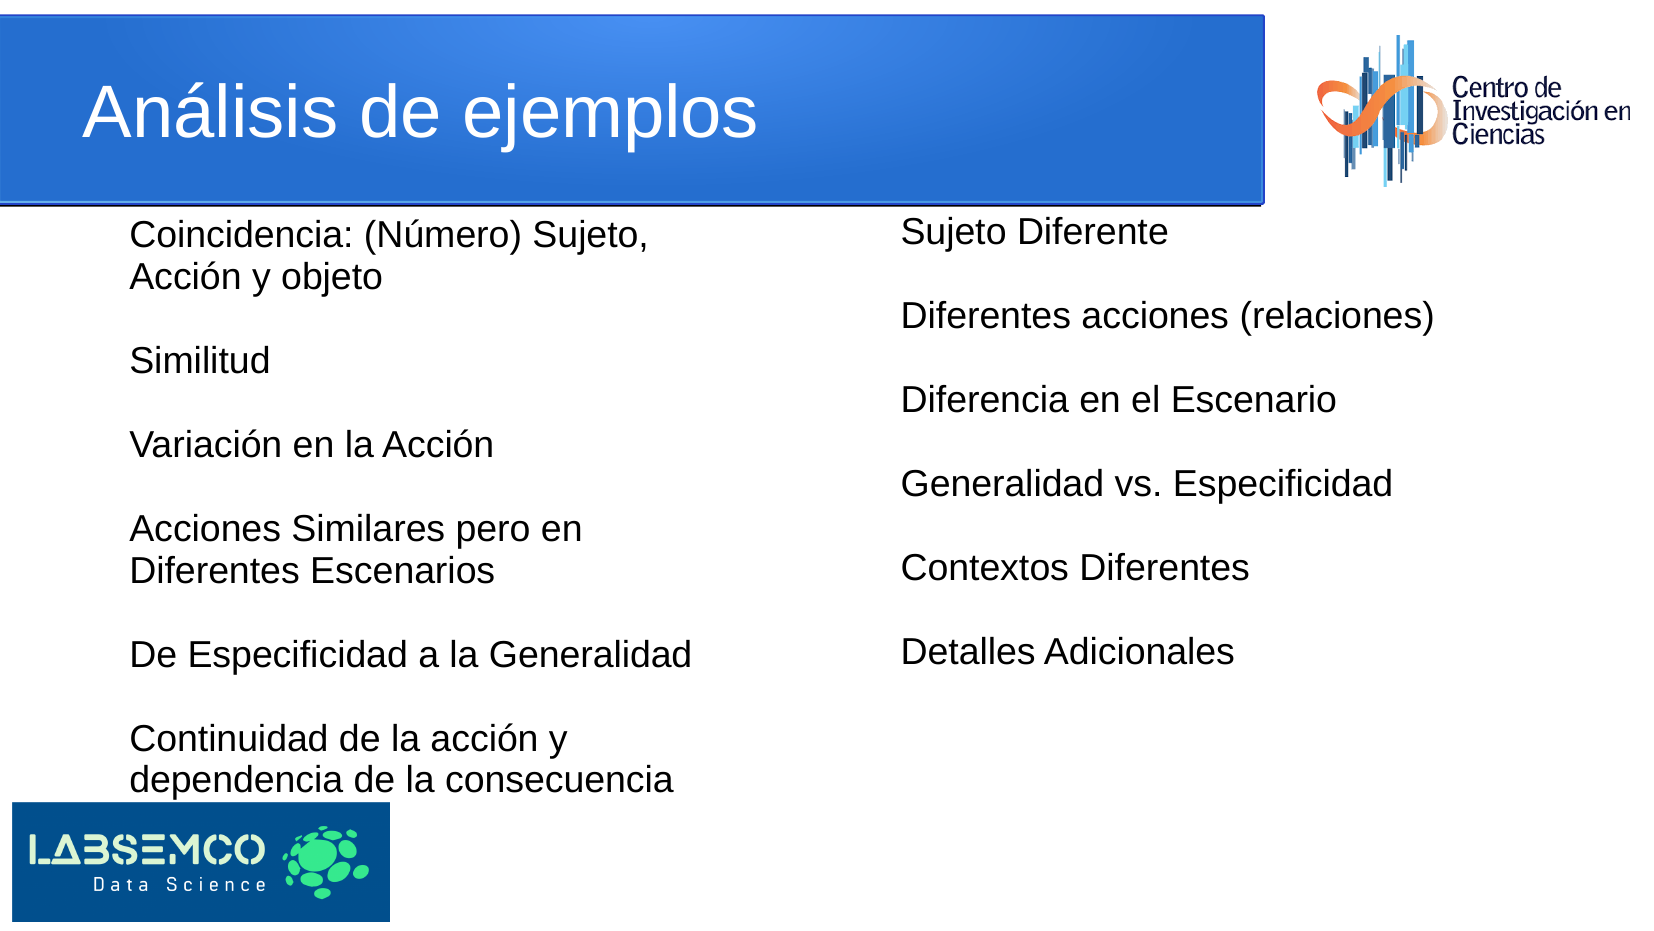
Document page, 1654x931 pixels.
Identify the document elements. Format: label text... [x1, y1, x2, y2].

picture [11, 801, 390, 922]
text_box Coincidencia: (Número) Sujeto, Acción y objeto Similitud Variación en la Acción Acciones Similares pero en Diferentes Escenarios De Especificidad a la Generalidad Continuidad de la acción y dependencia de la consecuencia [114, 205, 761, 851]
text_box Sujeto Diferente Diferentes acciones (relaciones) Diferencia en el Escenario Generalidad vs. Especificidad Contextos Diferentes Detalles Adicionales [885, 203, 1533, 848]
picture [1317, 35, 1630, 187]
title Análisis de ejemplos [82, 35, 1235, 189]
